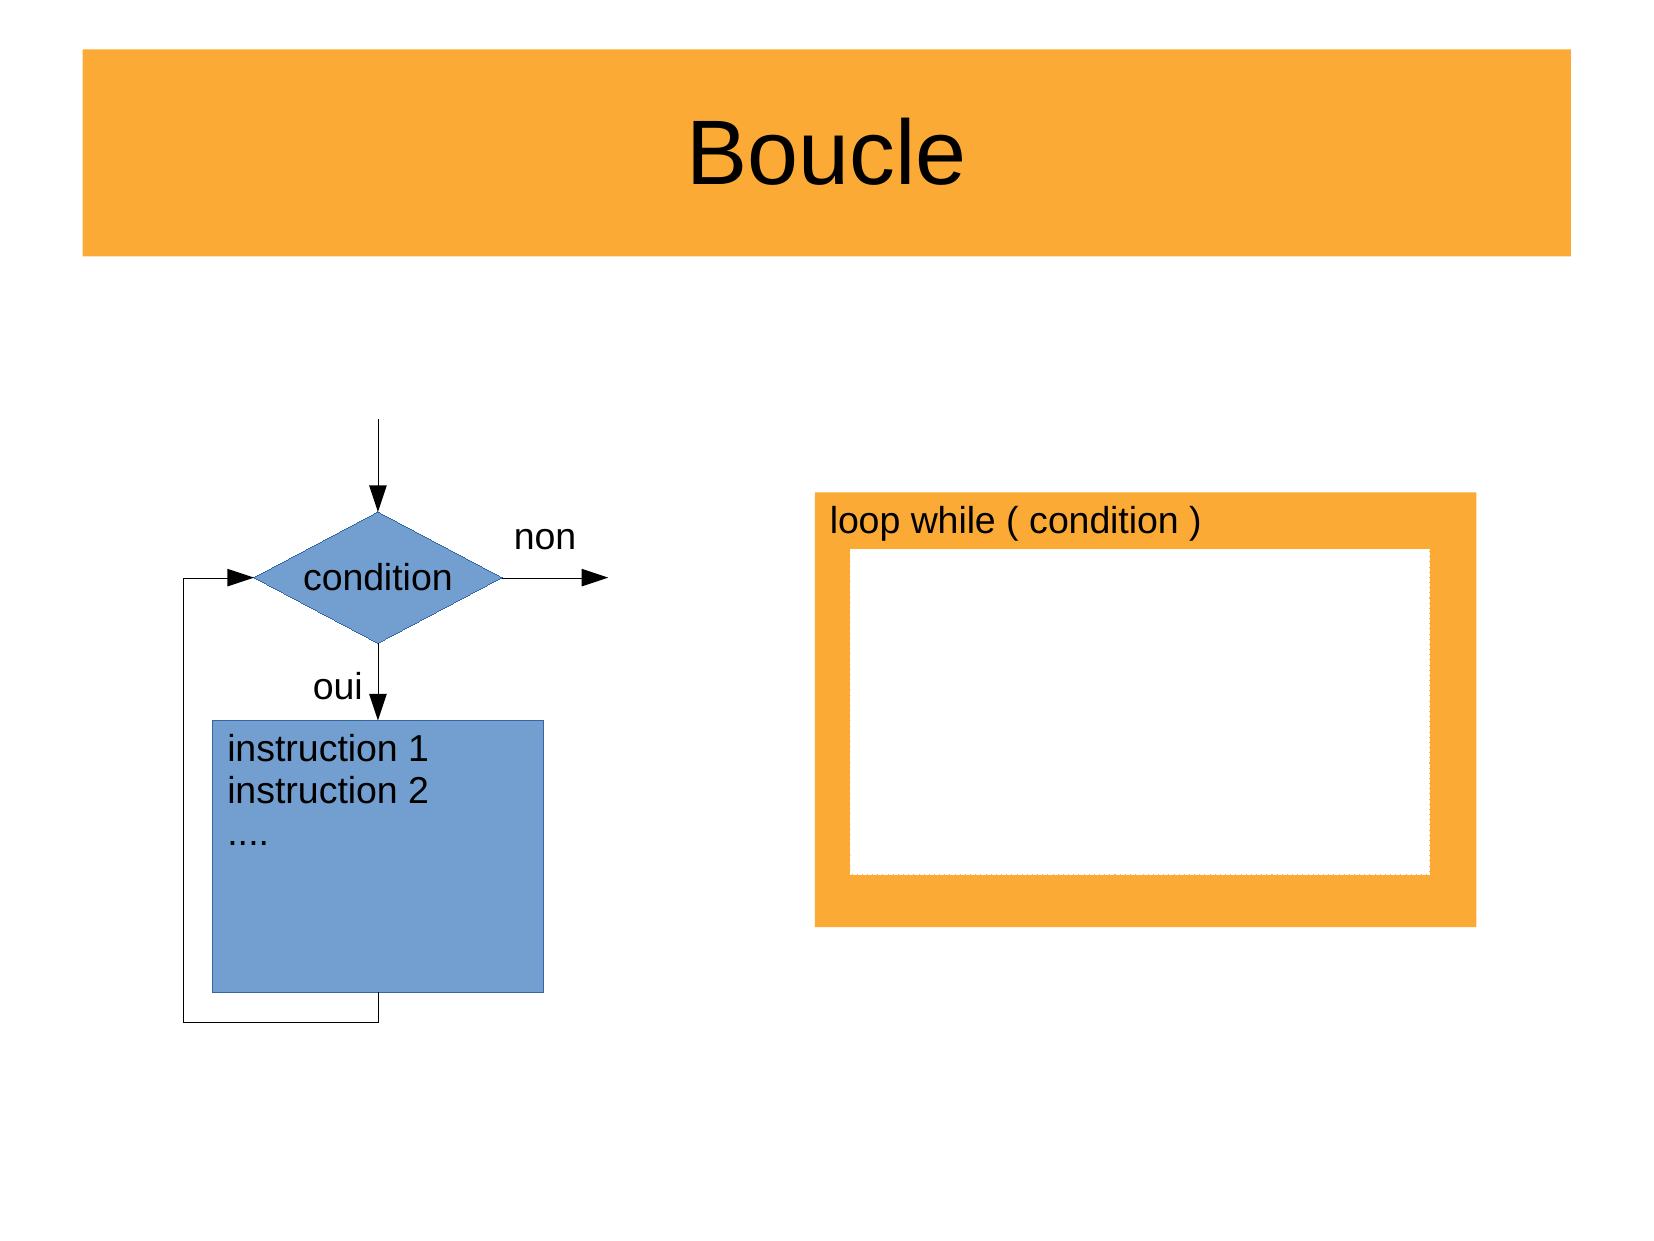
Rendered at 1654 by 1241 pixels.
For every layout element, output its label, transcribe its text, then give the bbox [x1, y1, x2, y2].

text_box condition [254, 512, 503, 644]
text_box non [499, 508, 609, 566]
title Boucle [82, 49, 1571, 257]
text_box [850, 549, 1430, 875]
text_box instruction 1 instruction 2 .... [212, 720, 544, 993]
text_box oui [298, 658, 378, 716]
text_box loop while ( condition ) [814, 492, 1477, 928]
